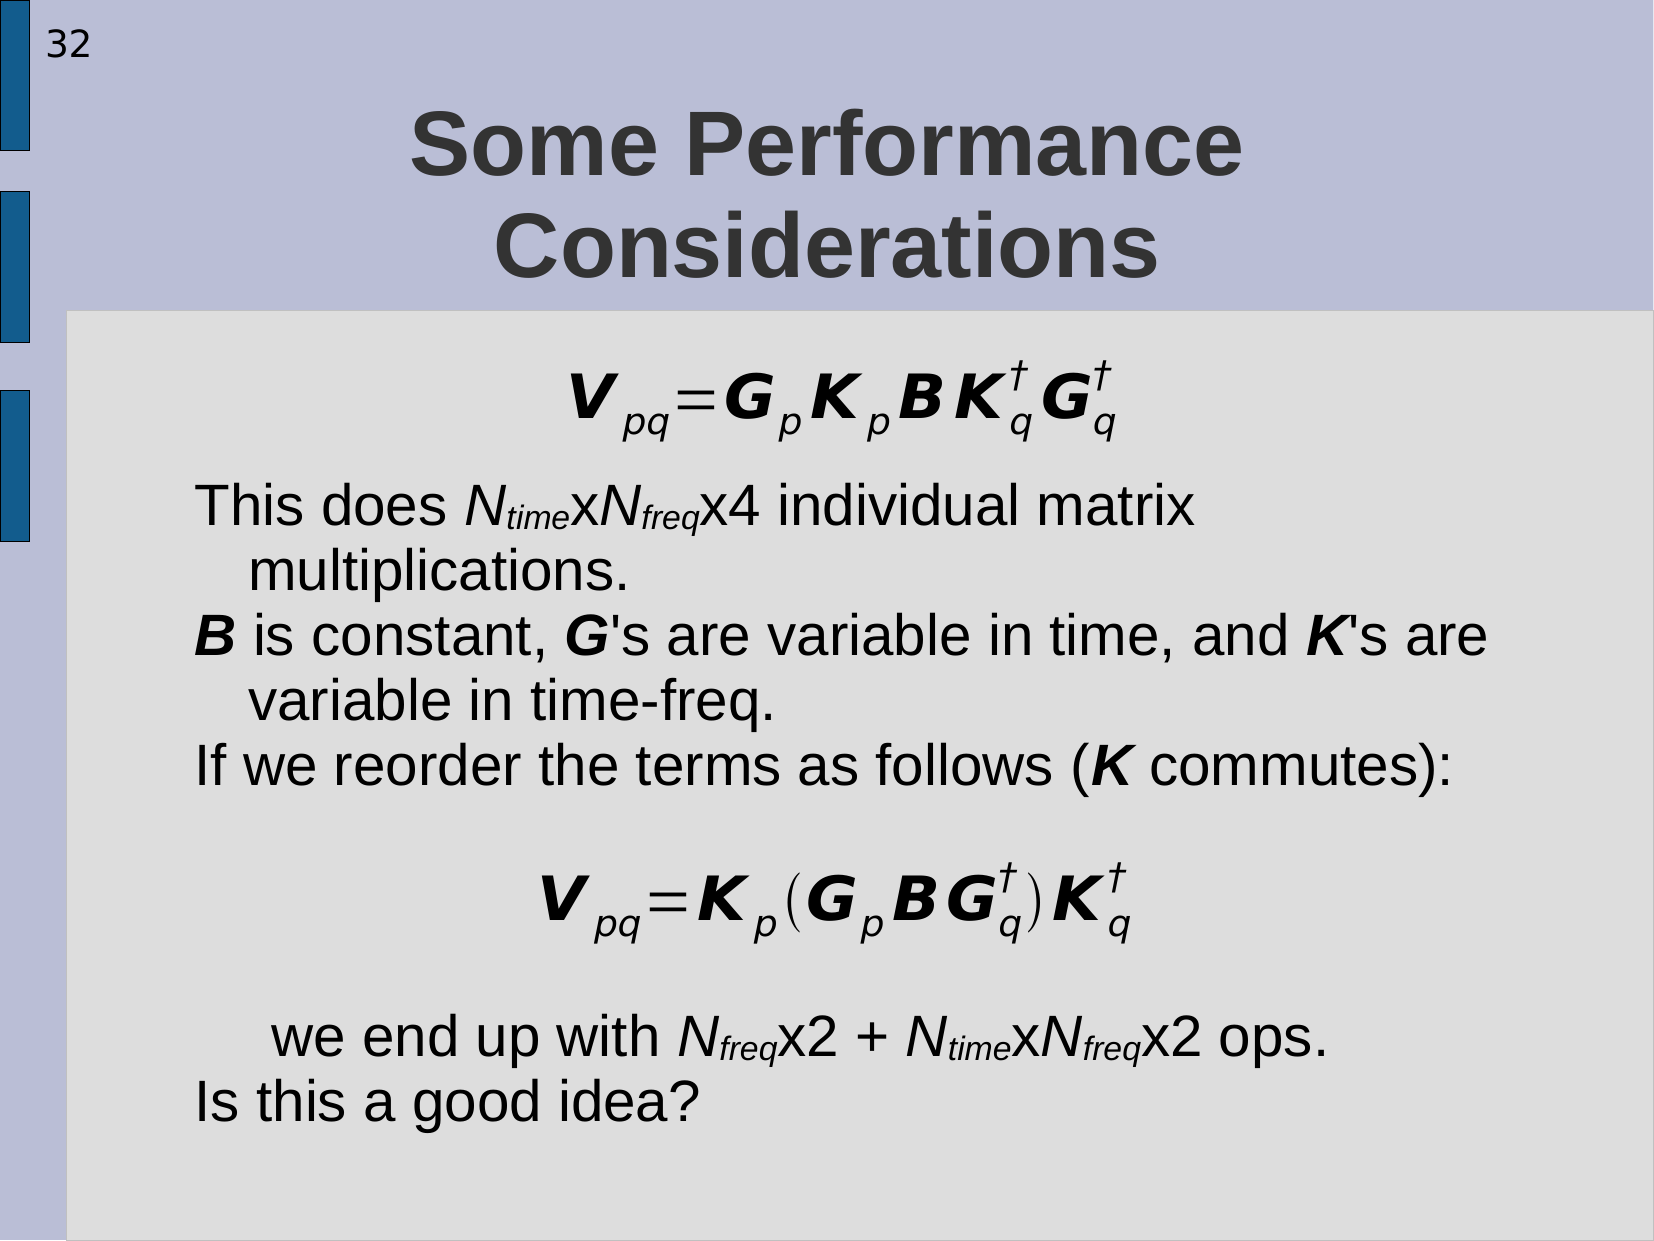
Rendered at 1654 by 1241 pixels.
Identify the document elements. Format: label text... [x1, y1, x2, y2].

chart [559, 354, 1123, 444]
list we end up with Nfreqx2 + NtimexNfreqx2 ops. Is this a good idea? [177, 1003, 1590, 1241]
text_box <number> [32, 15, 267, 89]
title Some Performance Considerations [121, 87, 1534, 302]
chart [531, 856, 1137, 946]
list This does NtimexNfreqx4 individual matrix multiplications. B is constant, G's are variable in time, and K's are variable in time-freq. If we reorder the terms as follows (K commutes): [177, 472, 1590, 898]
